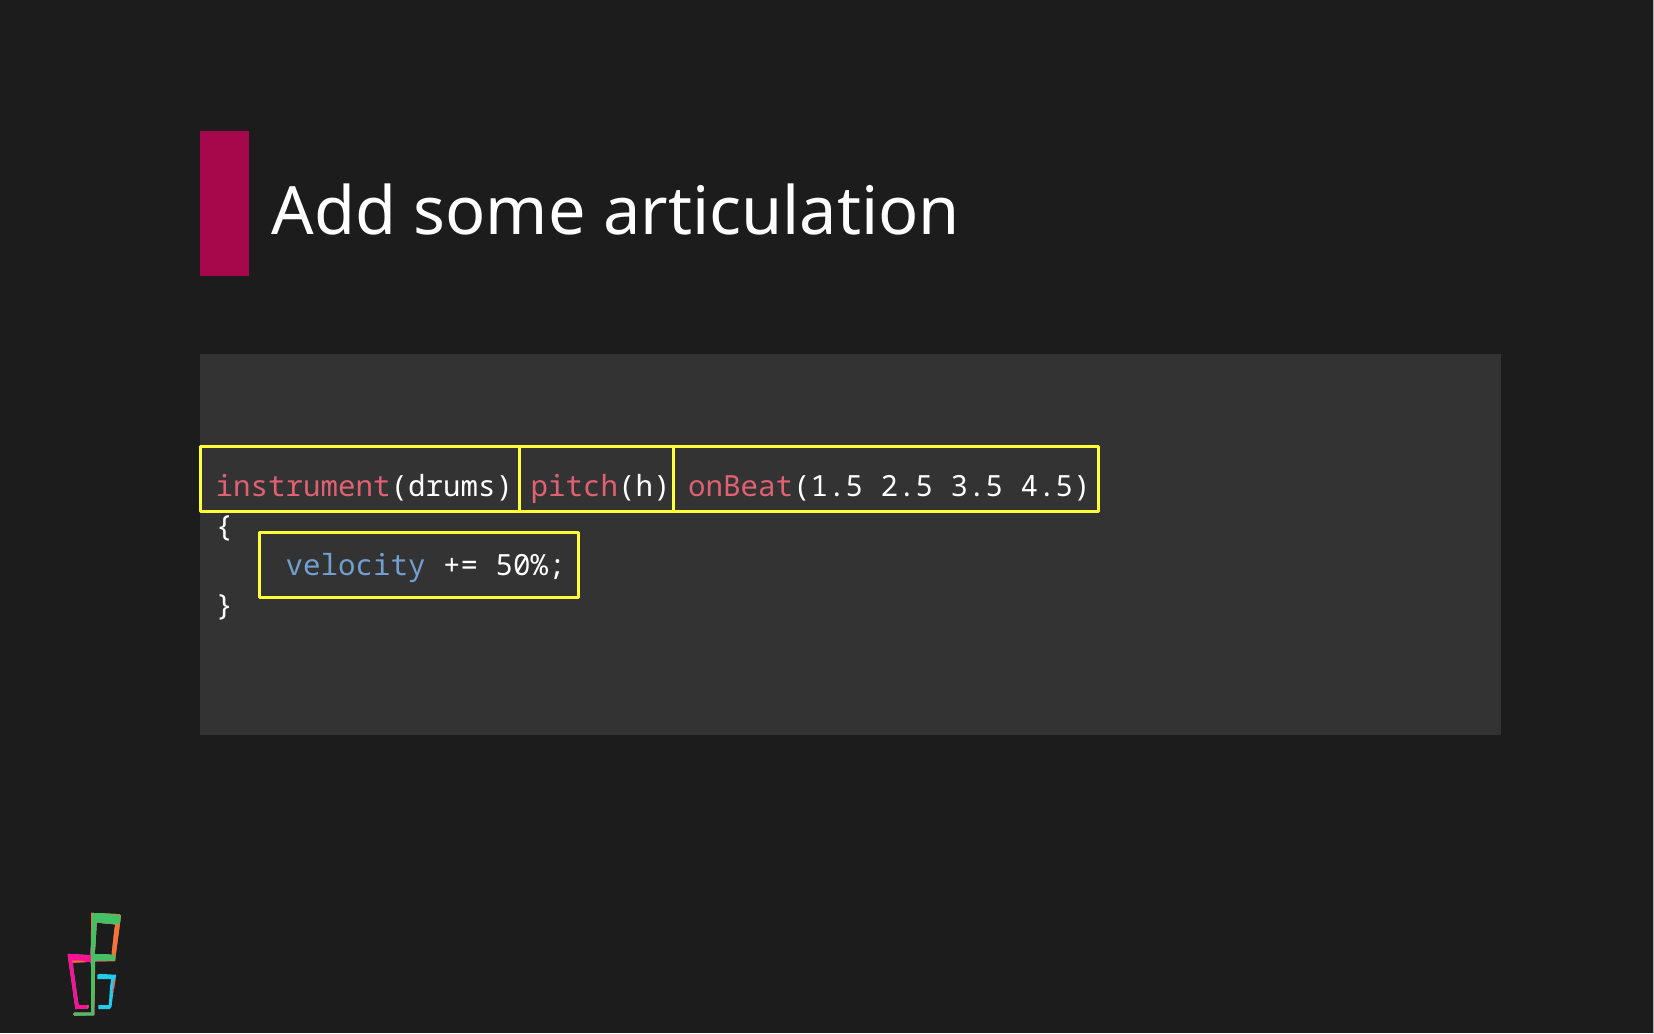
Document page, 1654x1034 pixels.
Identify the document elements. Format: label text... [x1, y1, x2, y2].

text_box instrument(drums) pitch(h) onBeat(1.5 2.5 3.5 4.5) { velocity += 50%; } [521, 448, 672, 510]
text_box instrument(drums) pitch(h) onBeat(1.5 2.5 3.5 4.5) { velocity += 50%; } [675, 448, 1097, 510]
text_box instrument(drums) pitch(h) onBeat(1.5 2.5 3.5 4.5) { velocity += 50%; } [200, 354, 1501, 735]
text_box instrument(drums) pitch(h) onBeat(1.5 2.5 3.5 4.5) { velocity += 50%; } [202, 448, 518, 510]
text_box [200, 131, 249, 276]
picture [55, 905, 130, 1023]
title Add some articulation [271, 89, 1619, 329]
